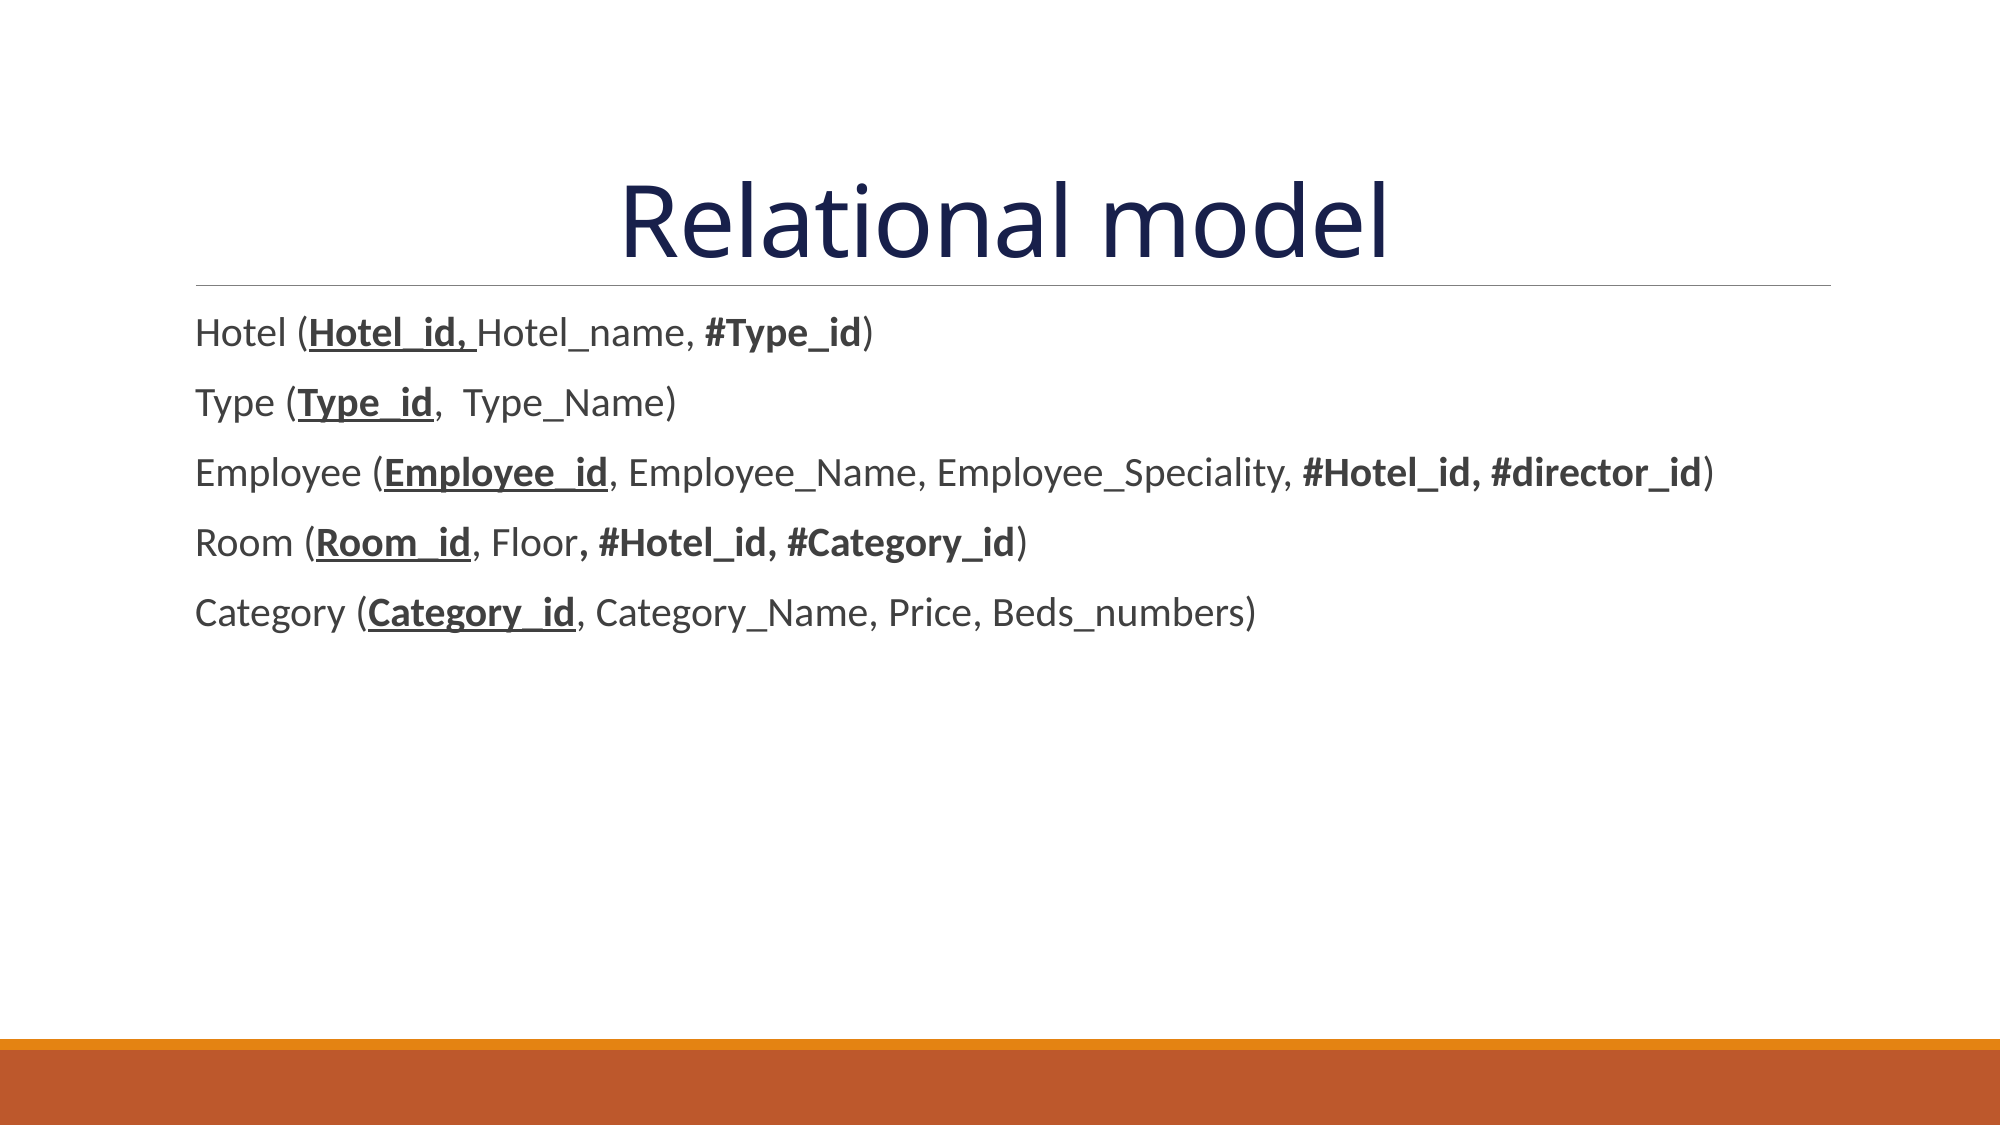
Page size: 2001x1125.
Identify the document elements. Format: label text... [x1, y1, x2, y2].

title Relational model [180, 47, 1831, 286]
list Hotel (Hotel_id, Hotel_name, #Type_id) Type (Type_id, Type_Name) Employee (Employee_id, Employee_Name, Employee_Speciality, #Hotel_id, #director_id) Room (Room_id, Floor, #Hotel_id, #Category_id) Category (Category_id, Category_Name, Price, Beds_numbers) [180, 302, 1831, 963]
